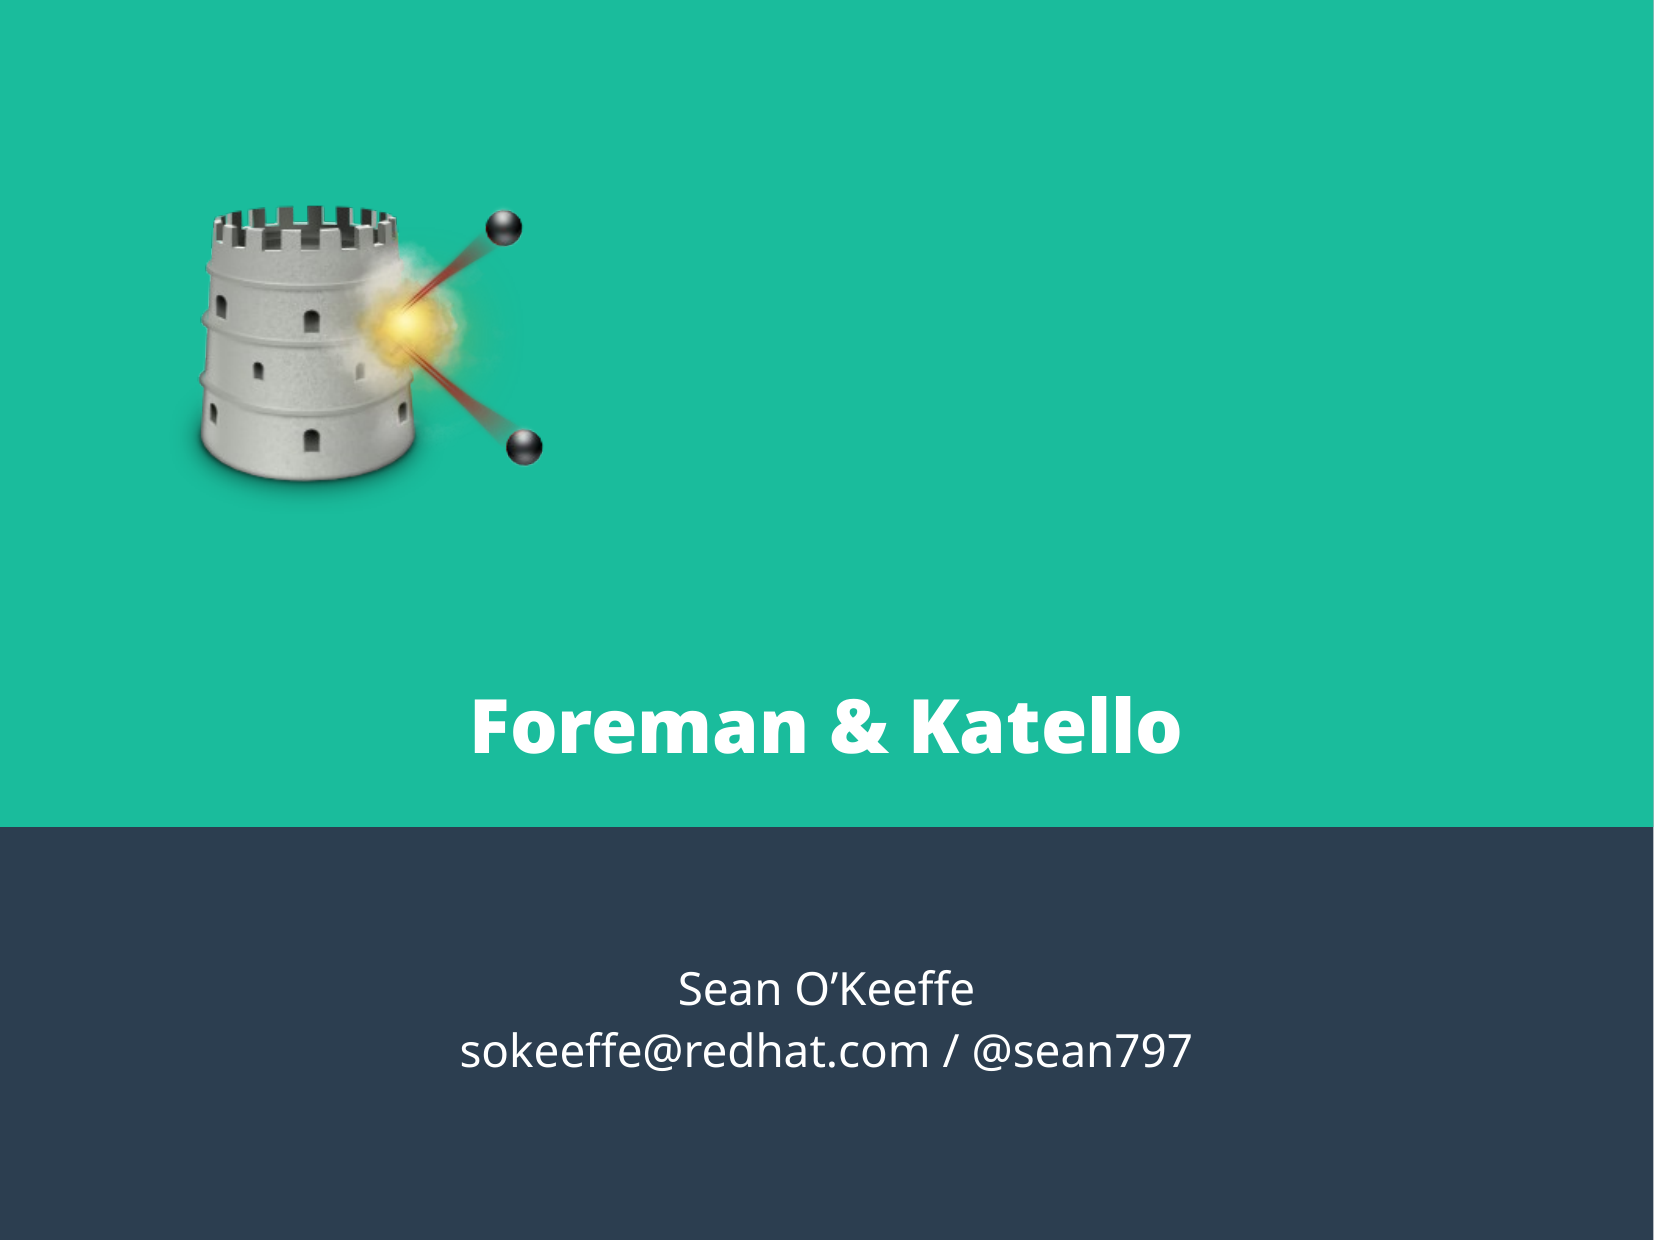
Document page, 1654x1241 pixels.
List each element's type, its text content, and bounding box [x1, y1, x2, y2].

subtitle Sean O’Keeffe sokeeffe@redhat.com / @sean797 [59, 856, 1595, 1182]
picture [165, 153, 566, 554]
title Foreman & Katello [59, 620, 1595, 778]
